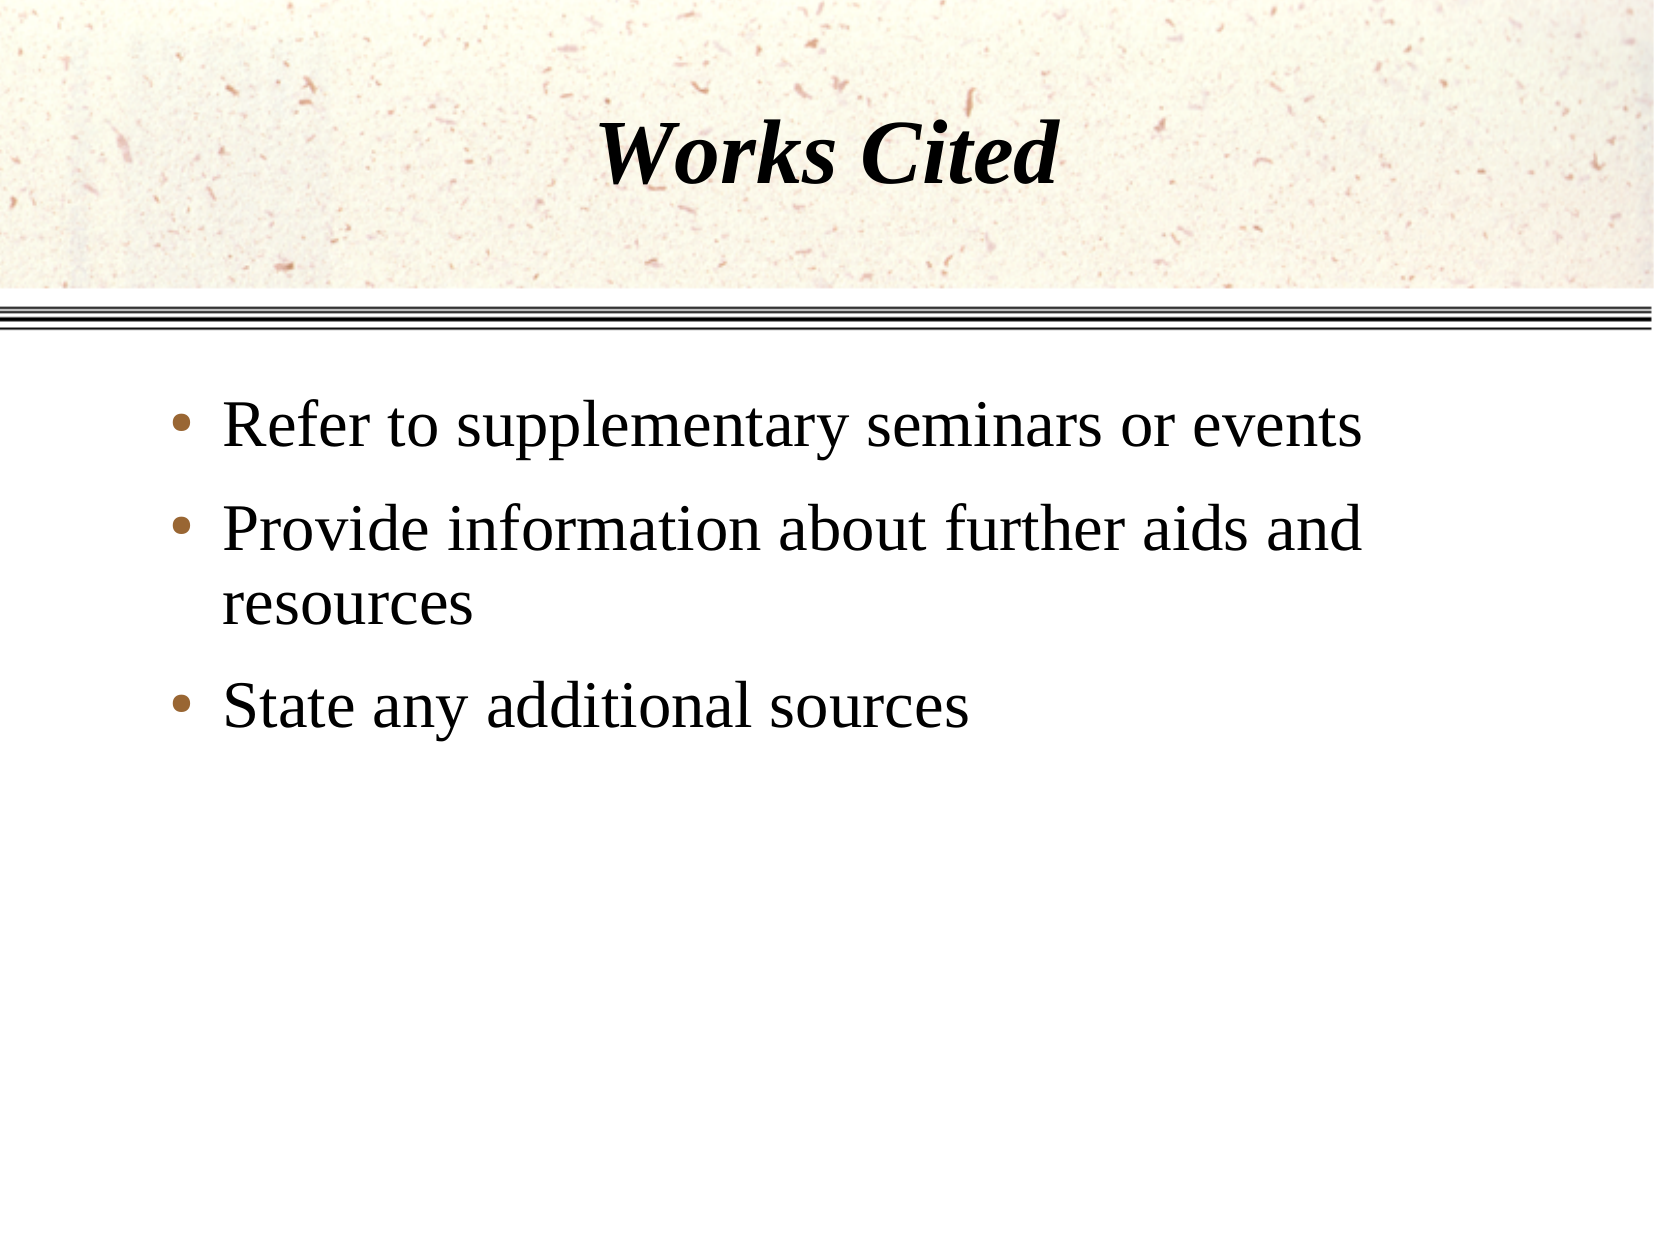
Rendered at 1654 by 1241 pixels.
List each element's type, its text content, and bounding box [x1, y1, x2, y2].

title Works Cited [82, 49, 1571, 257]
picture [0, 0, 1654, 1241]
list Refer to supplementary seminars or events Provide information about further aids and resources State any additional sources [151, 387, 1532, 1169]
